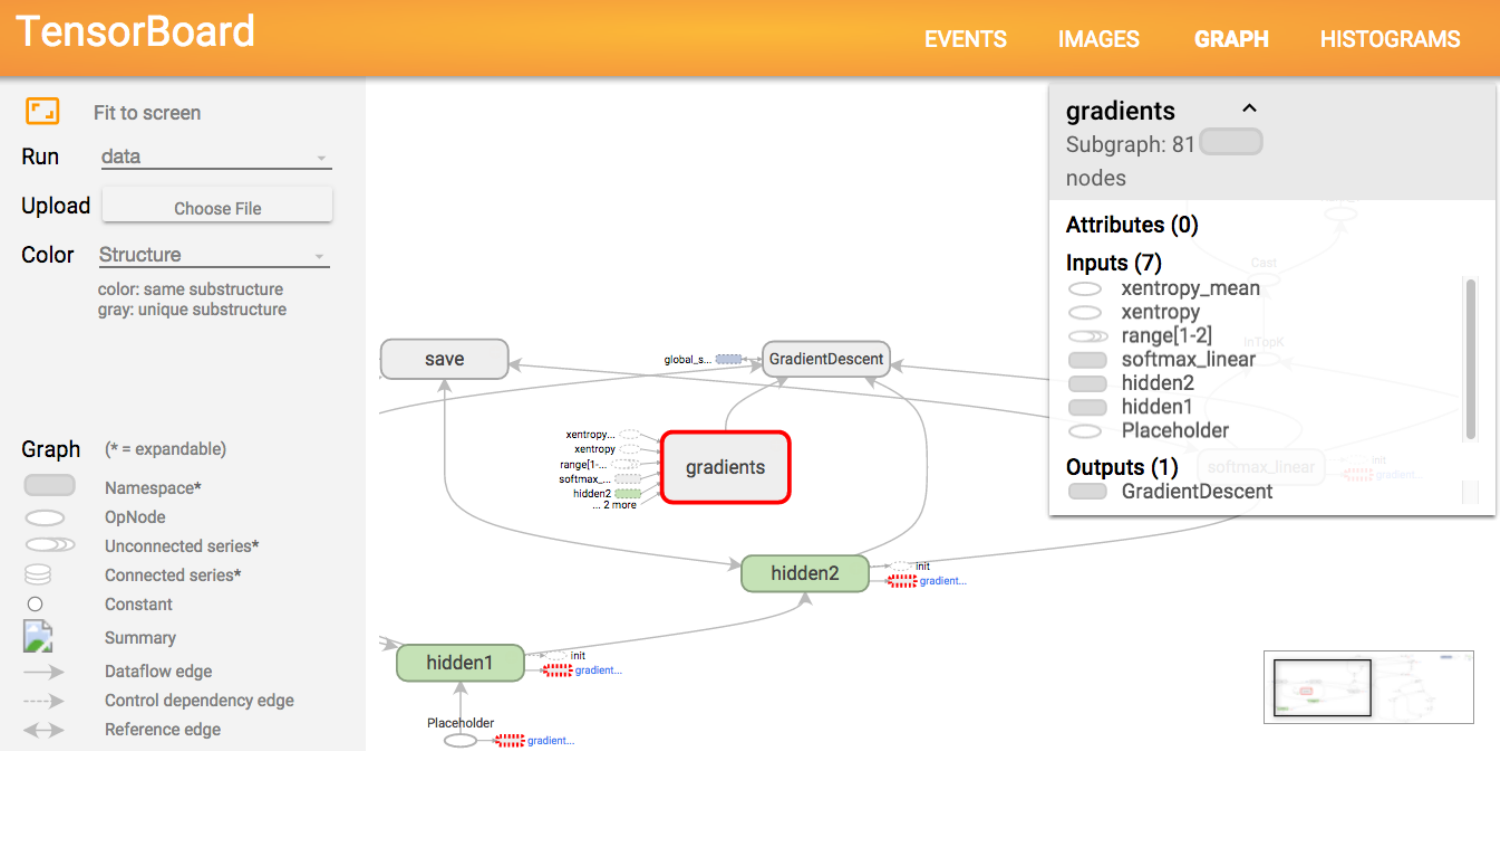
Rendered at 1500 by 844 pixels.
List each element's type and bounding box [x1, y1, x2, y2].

picture [0, 0, 1500, 751]
